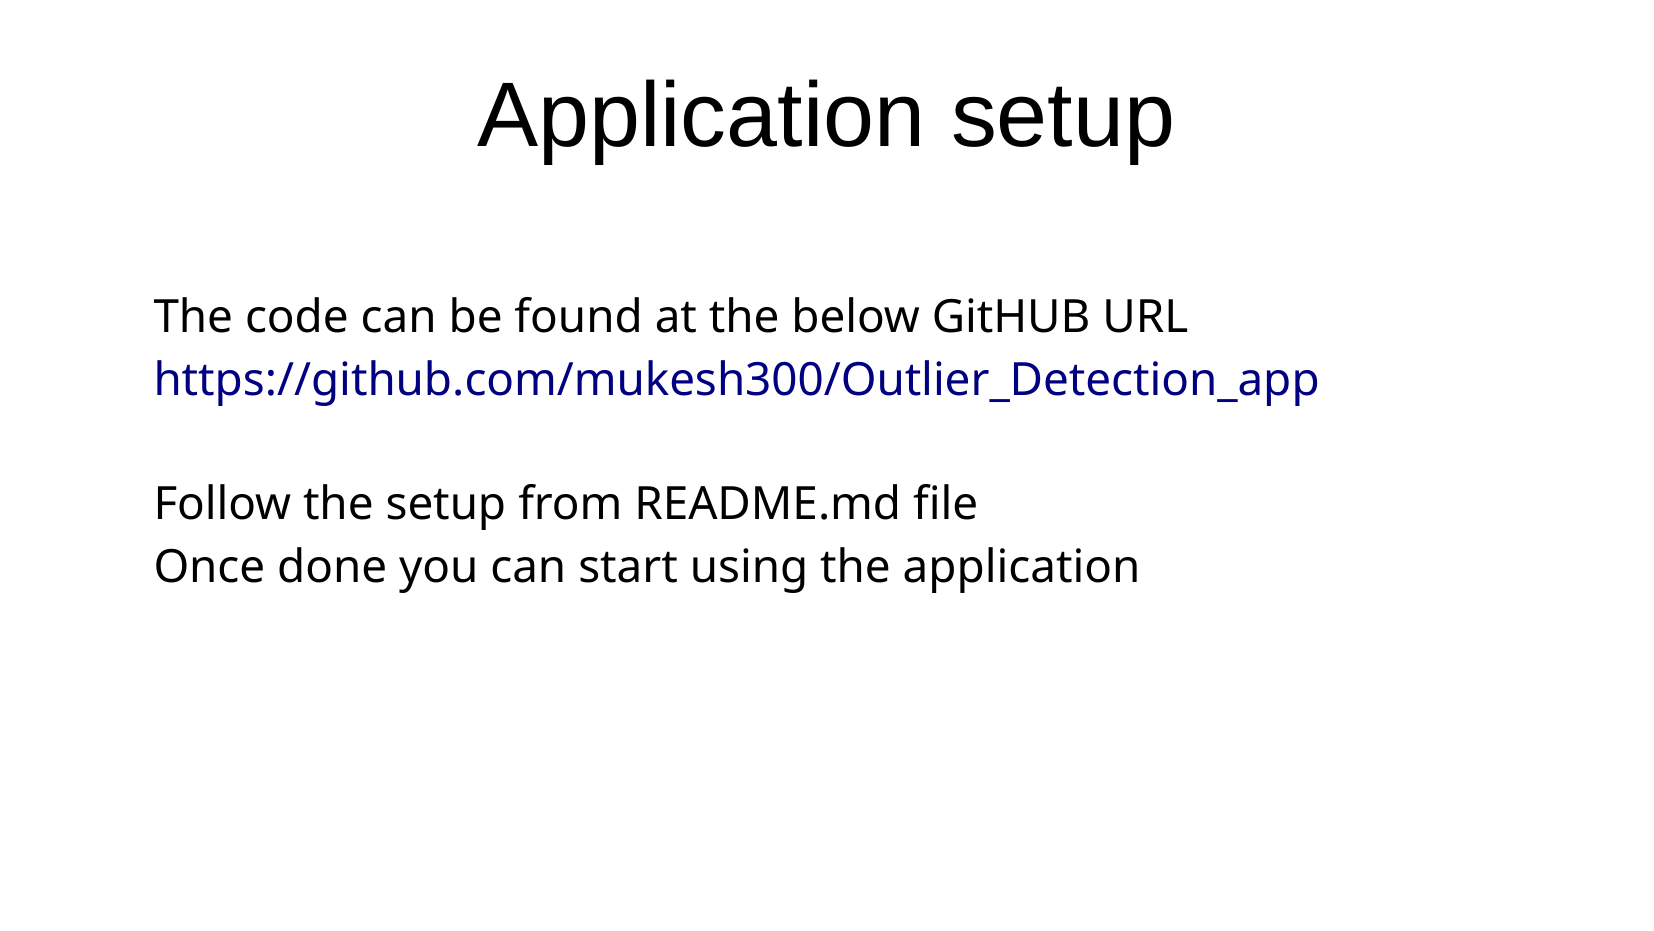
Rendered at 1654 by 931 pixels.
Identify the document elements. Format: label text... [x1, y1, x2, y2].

list The code can be found at the below GitHUB URL https://github.com/mukesh300/Outlier_Detection_app Follow the setup from README.md file Once done you can start using the application [82, 283, 1571, 810]
title Application setup [82, 37, 1571, 193]
